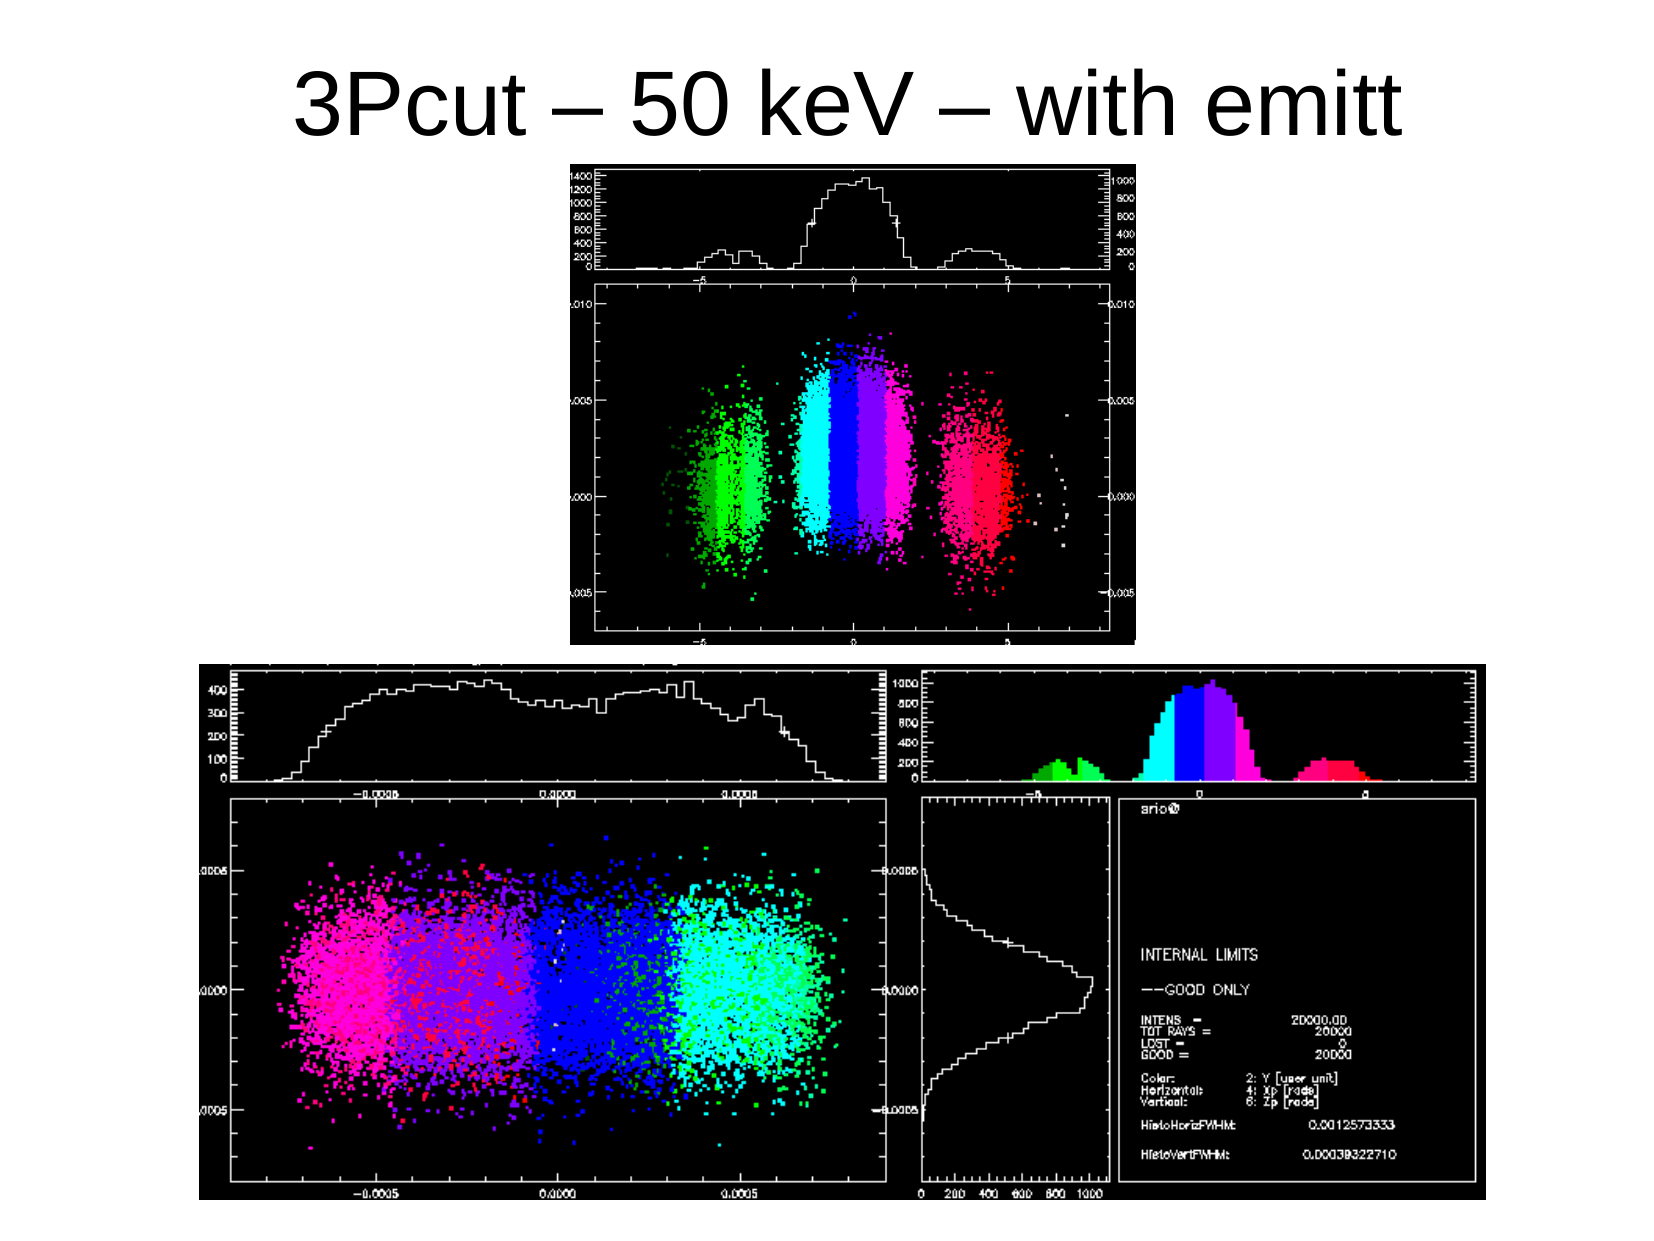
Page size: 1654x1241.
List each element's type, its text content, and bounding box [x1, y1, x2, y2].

picture [199, 664, 1486, 1201]
picture [570, 164, 1136, 646]
title 3Pcut – 50 keV – with emitt [105, 0, 1594, 208]
